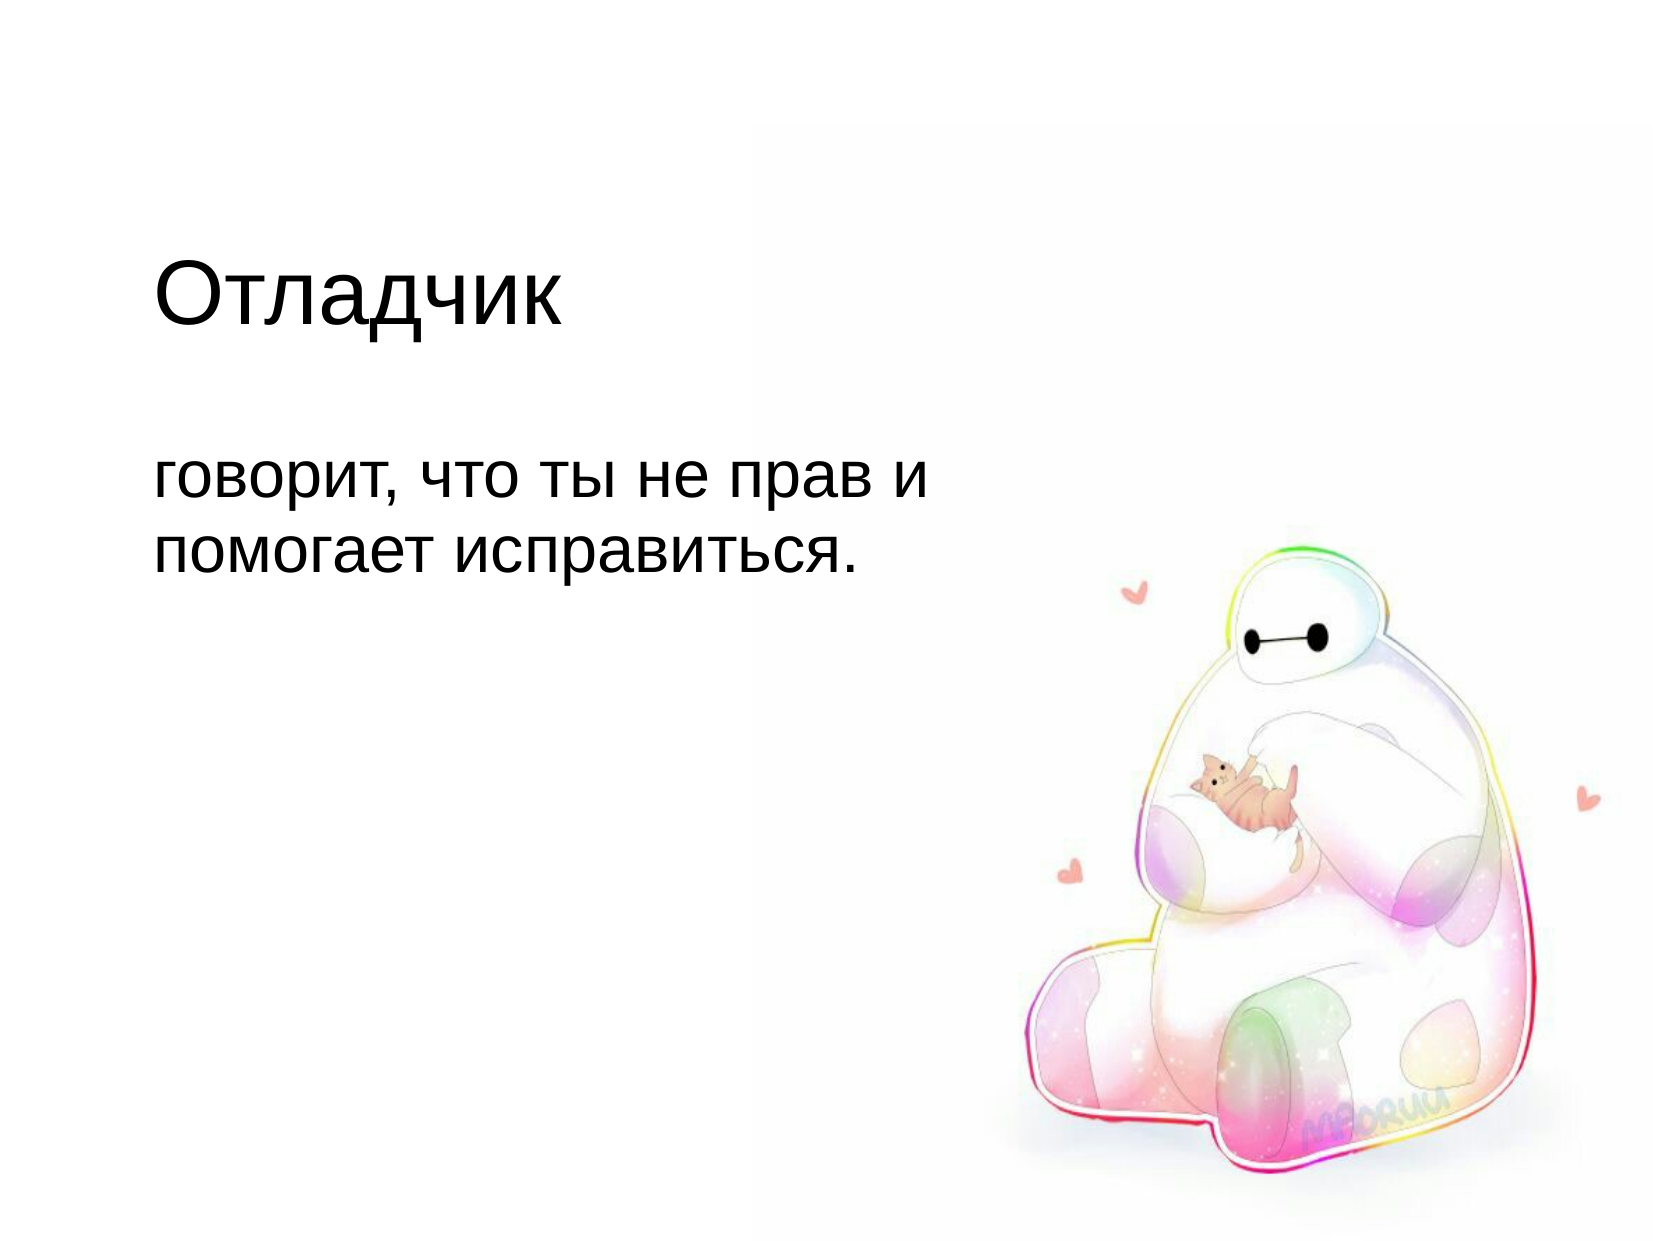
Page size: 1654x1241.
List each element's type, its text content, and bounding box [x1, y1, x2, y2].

title Отладчик [153, 188, 1371, 397]
subtitle говорит, что ты не прав и помогает исправиться. [153, 362, 1158, 662]
picture [751, 123, 1654, 1241]
